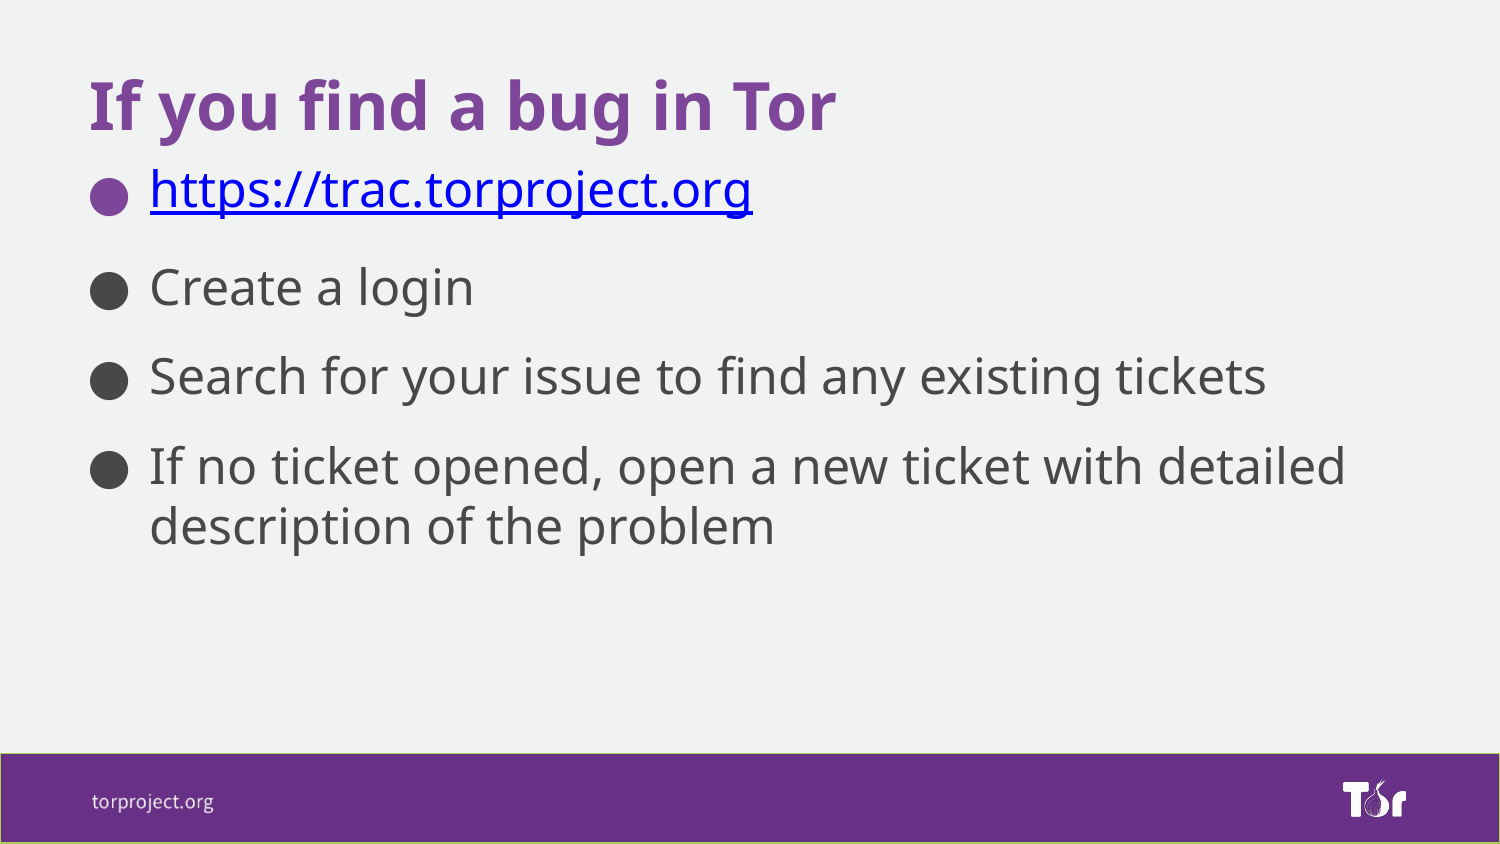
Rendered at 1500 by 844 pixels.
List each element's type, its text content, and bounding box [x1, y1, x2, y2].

picture [75, 780, 604, 821]
picture [1343, 778, 1406, 817]
text_box https://trac.torproject.org Create a login Search for your issue to find any existing tickets If no ticket opened, open a new ticket with detailed description of the problem [60, 149, 1410, 707]
text_box If you find a bug in Tor [75, 33, 1425, 174]
